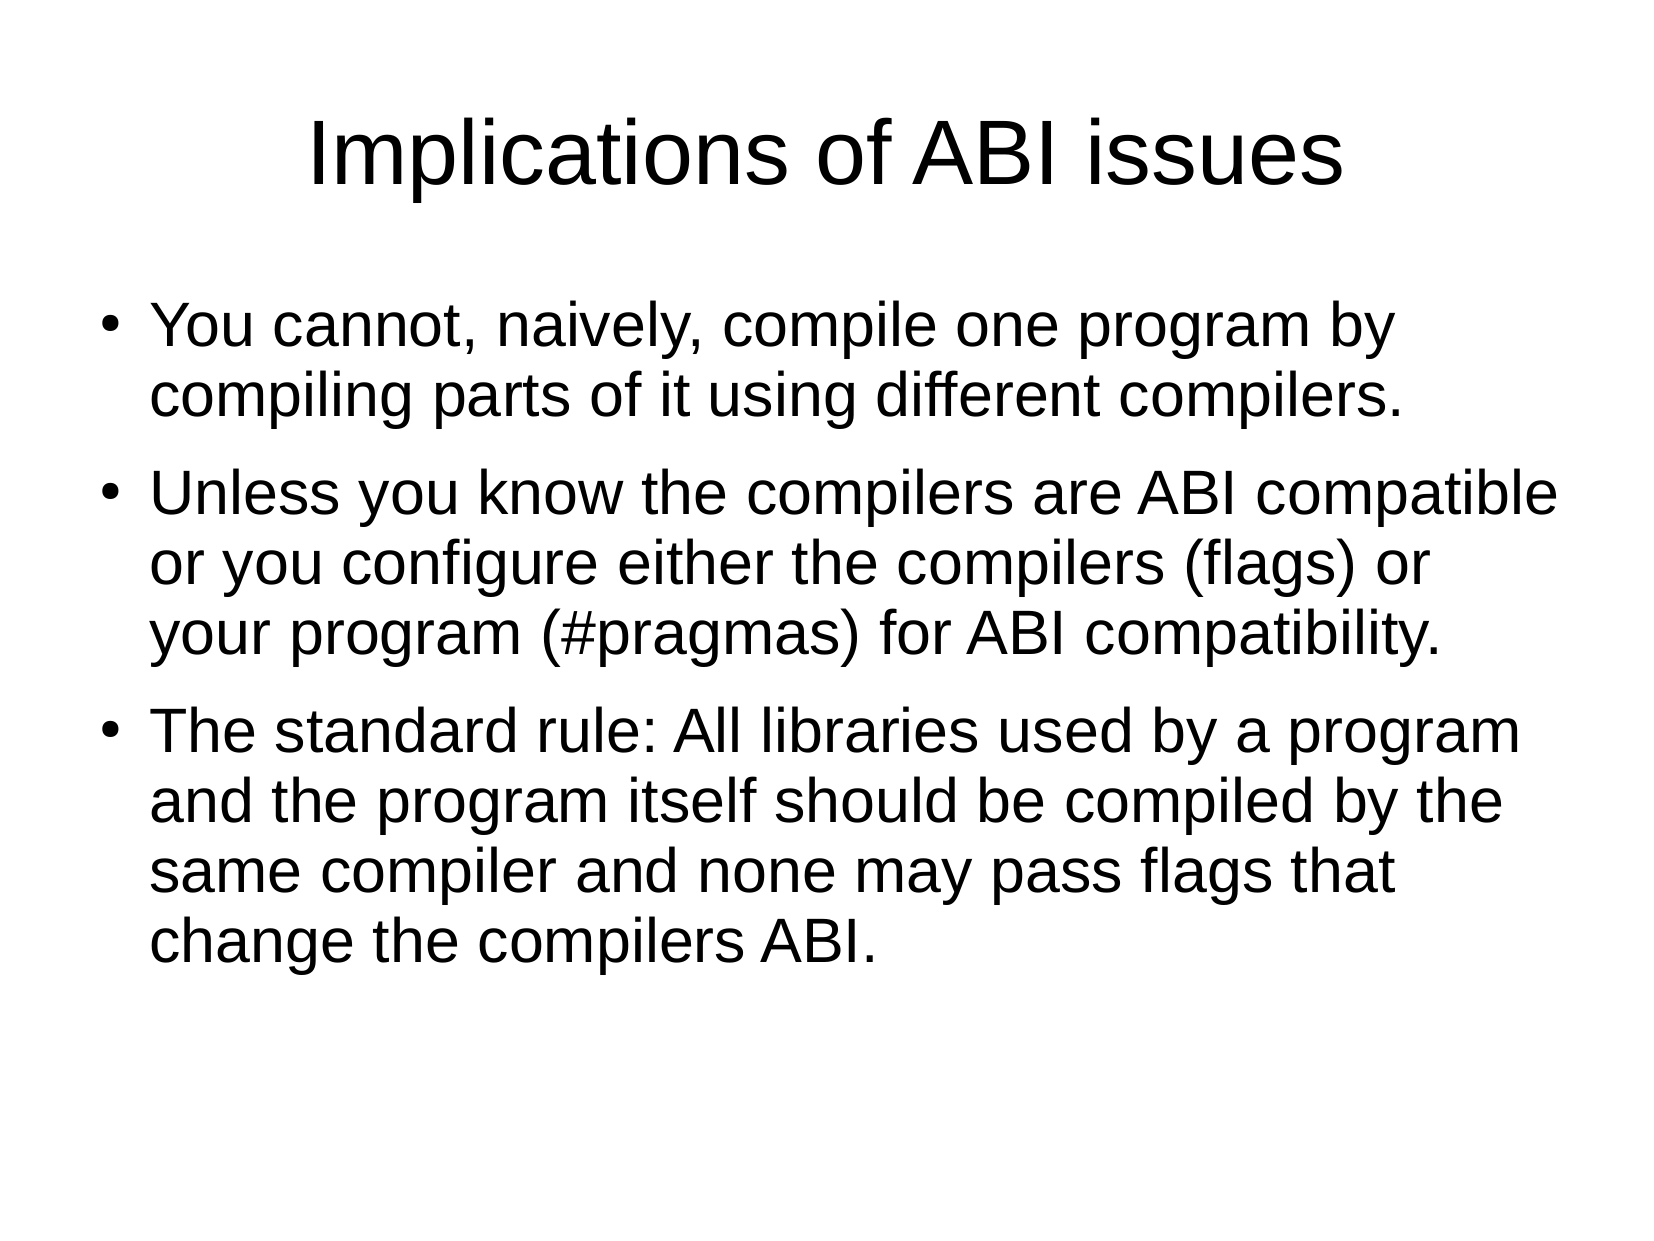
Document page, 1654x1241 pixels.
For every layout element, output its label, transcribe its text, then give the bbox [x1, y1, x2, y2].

title Implications of ABI issues [82, 49, 1571, 257]
list You cannot, naively, compile one program by compiling parts of it using different compilers. Unless you know the compilers are ABI compatible or you configure either the compilers (flags) or your program (#pragmas) for ABI compatibility. The standard rule: All libraries used by a program and the program itself should be compiled by the same compiler and none may pass flags that change the compilers ABI. [82, 290, 1571, 1010]
